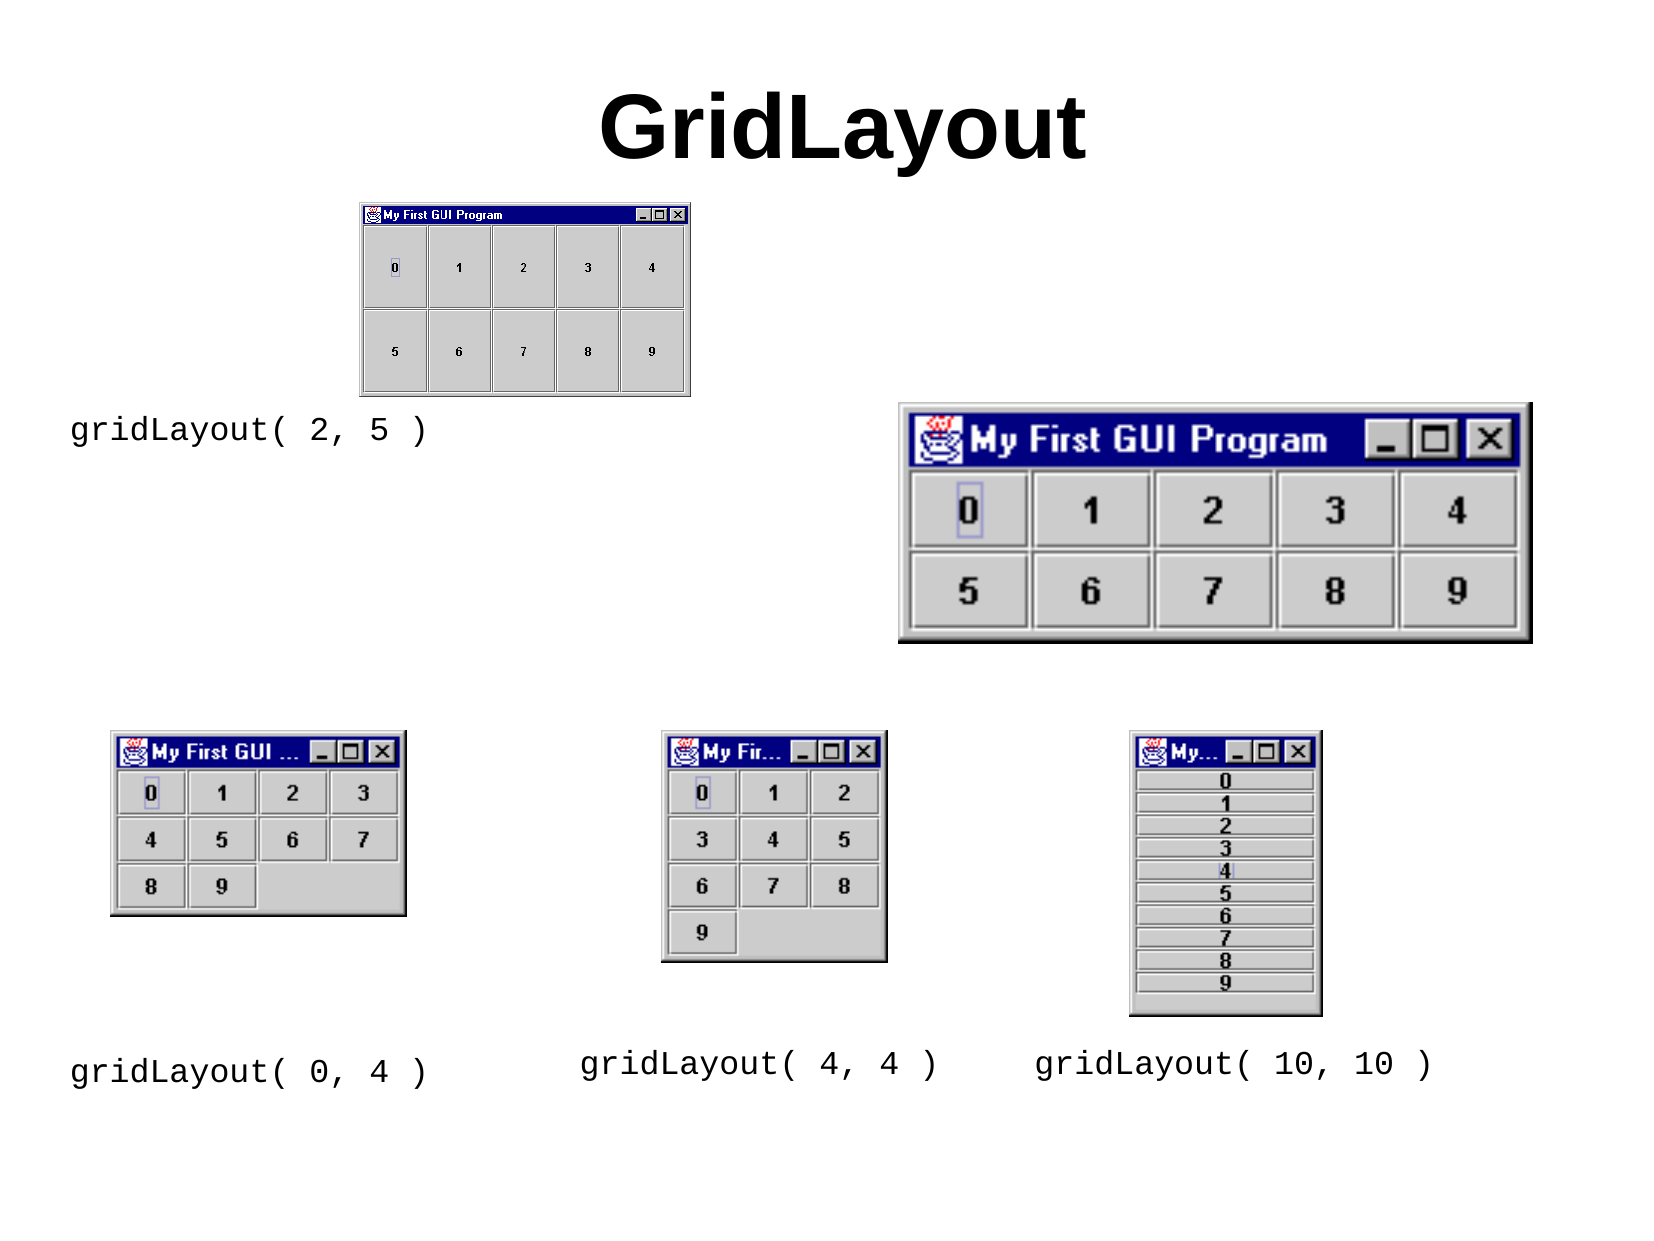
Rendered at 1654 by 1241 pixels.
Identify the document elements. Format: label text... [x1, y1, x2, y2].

picture [898, 402, 1533, 644]
text_box gridLayout( 4, 4 ) [564, 1033, 955, 1089]
title GridLayout [82, 49, 1571, 196]
picture [110, 730, 407, 917]
text_box gridLayout( 0, 4 ) [55, 1041, 445, 1097]
picture [661, 730, 888, 963]
picture [359, 202, 691, 397]
text_box gridLayout( 10, 10 ) [1019, 1033, 1450, 1089]
text_box gridLayout( 2, 5 ) [55, 399, 445, 455]
picture [1129, 730, 1323, 1017]
